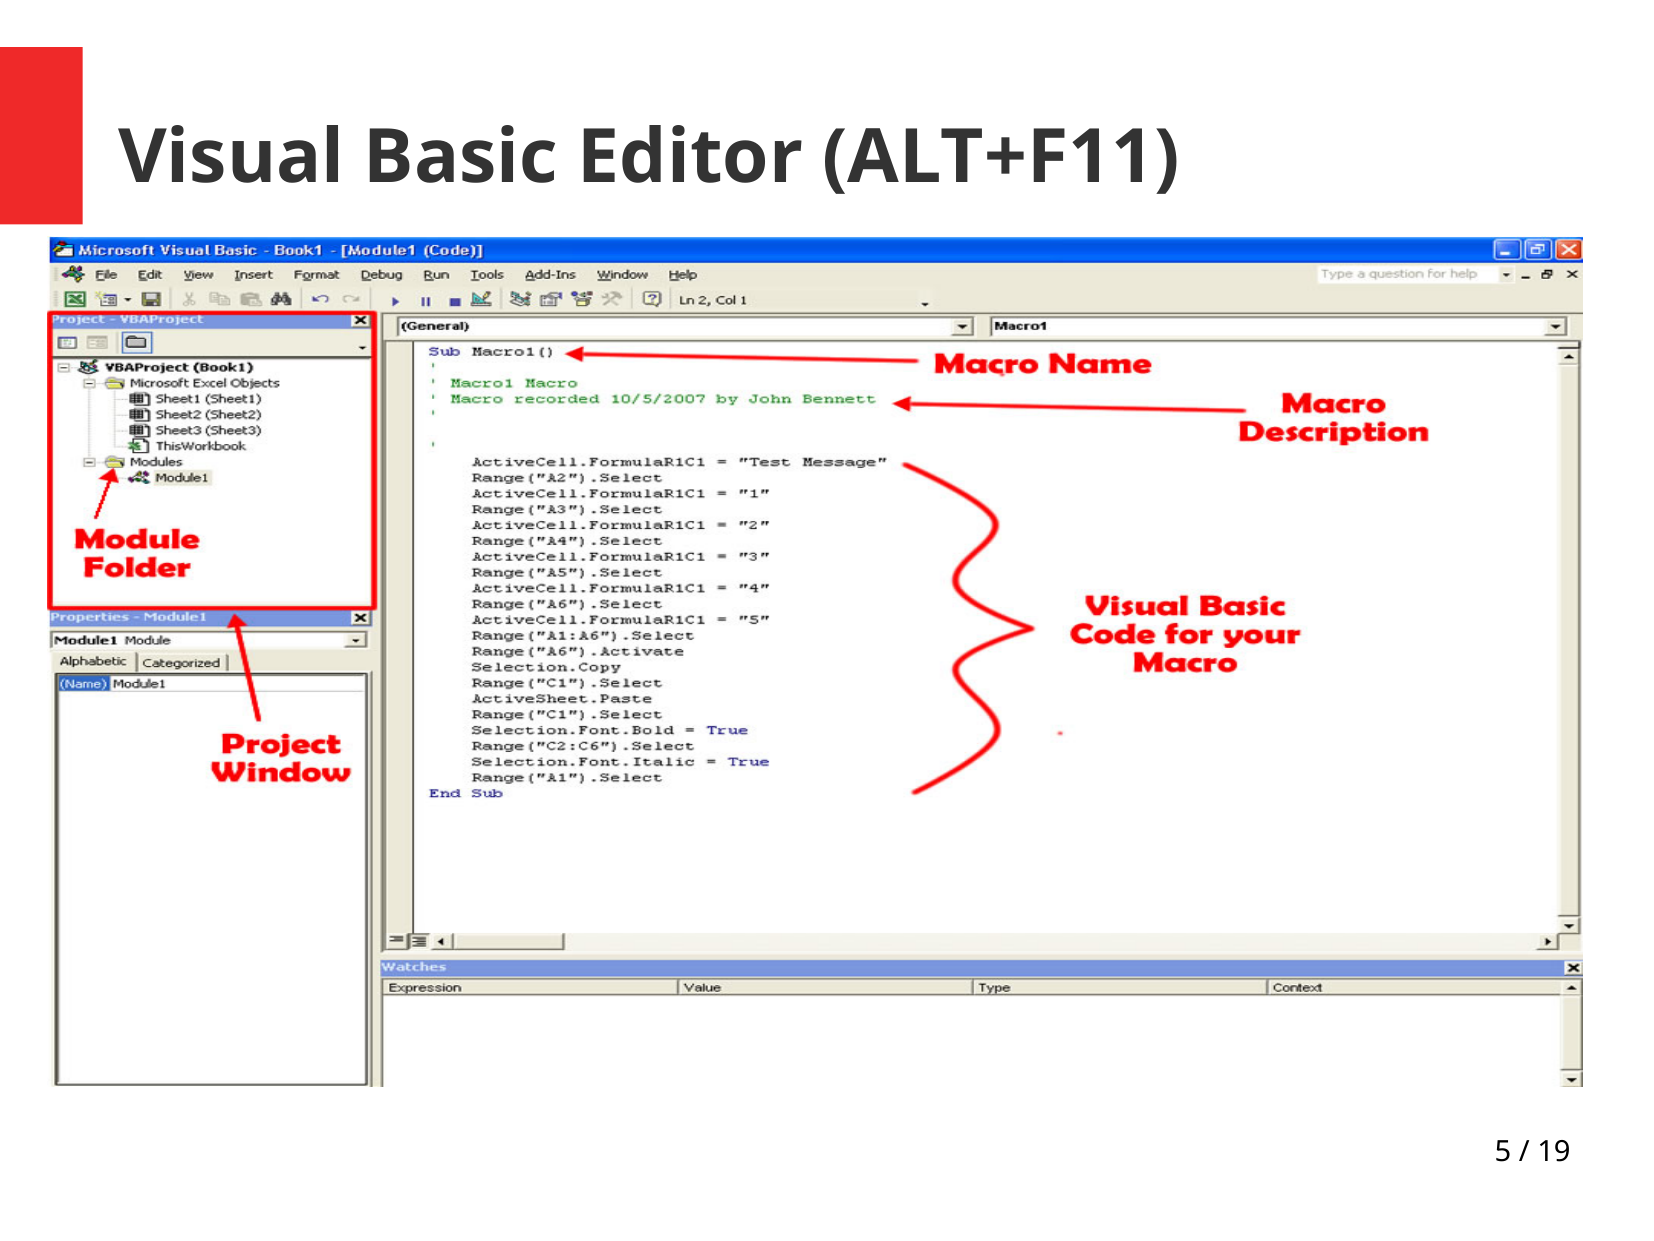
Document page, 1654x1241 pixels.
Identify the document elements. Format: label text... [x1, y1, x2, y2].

picture [47, 236, 1583, 1087]
title Visual Basic Editor (ALT+F11) [118, 49, 1571, 236]
